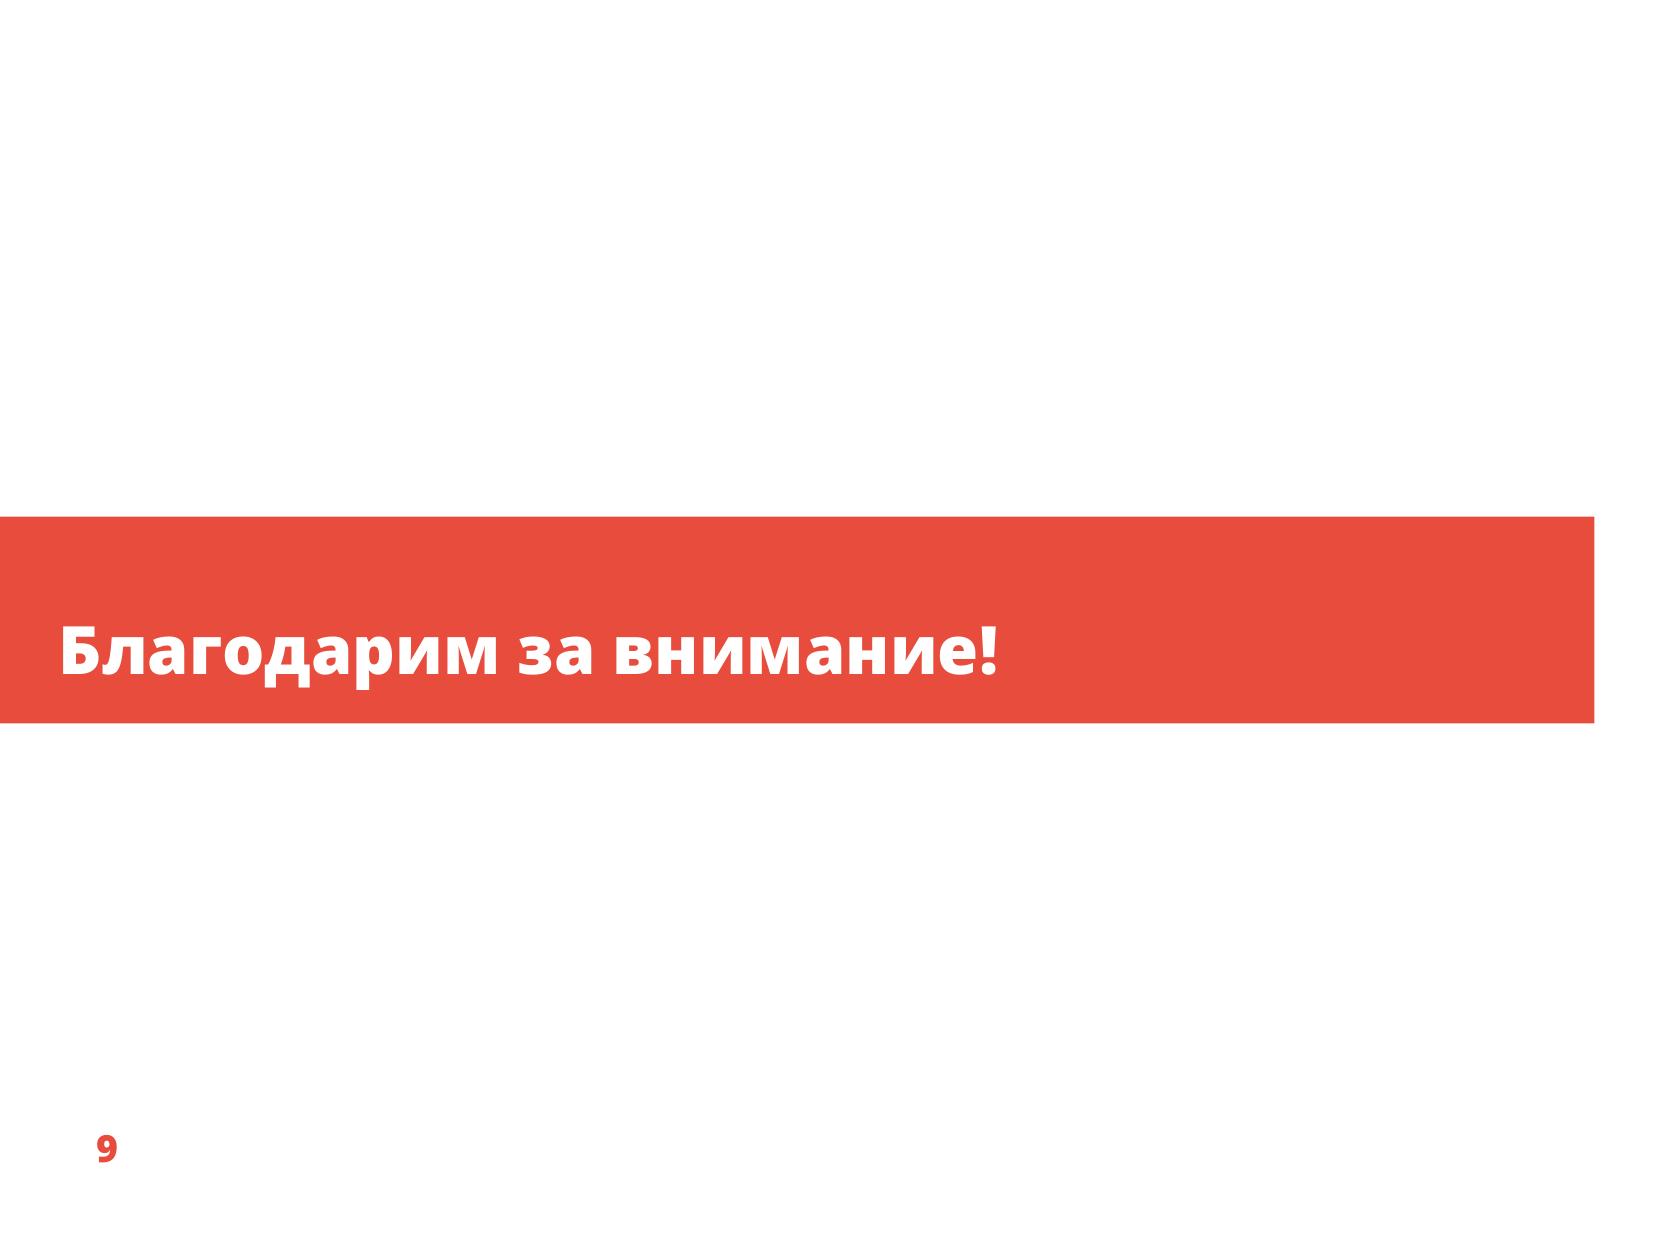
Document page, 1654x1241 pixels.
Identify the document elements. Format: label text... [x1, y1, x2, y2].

title Благодарим за внимание! [59, 546, 1595, 694]
